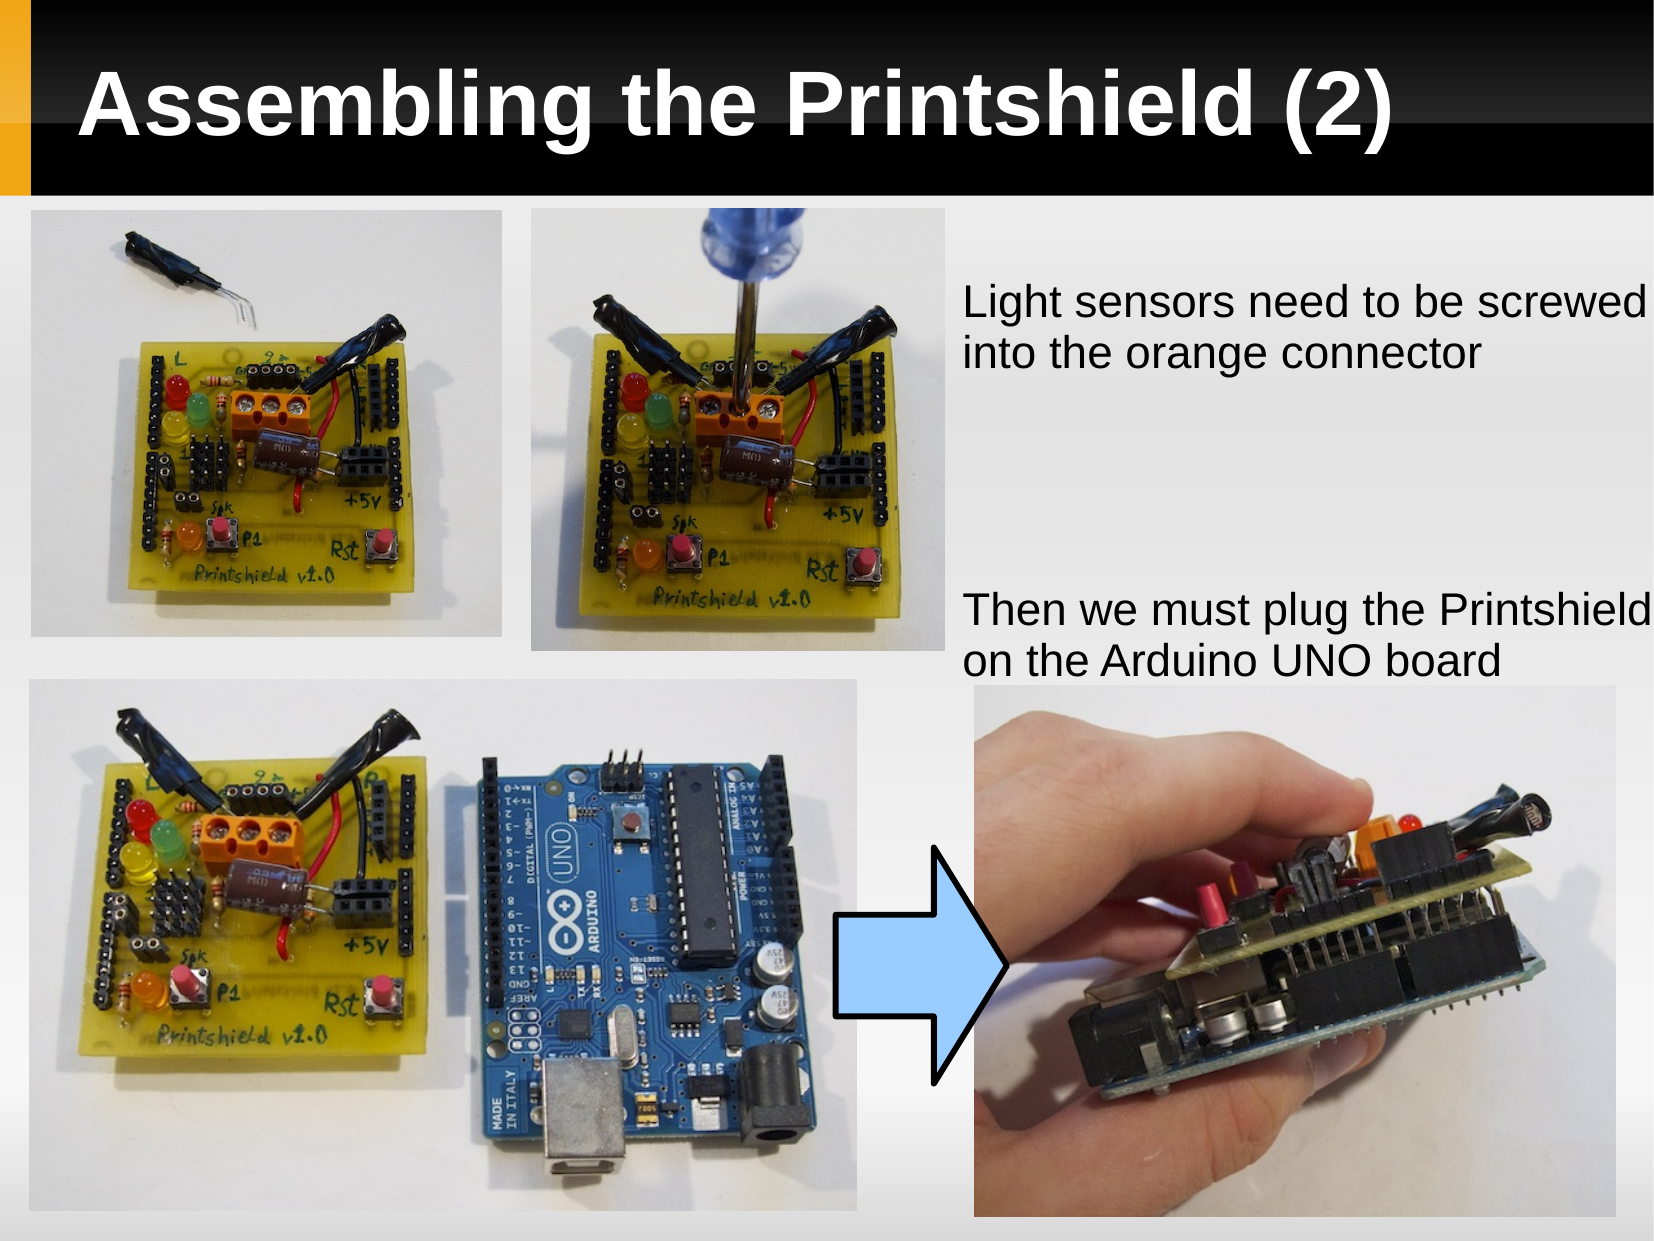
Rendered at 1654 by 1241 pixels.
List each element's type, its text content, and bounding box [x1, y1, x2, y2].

text_box Light sensors need to be screwed into the orange connector Then we must plug the Printshield on the Arduino UNO board [944, 265, 1654, 697]
picture [0, 0, 1654, 1241]
text_box [835, 847, 1007, 1084]
title Assembling the Printshield (2) [76, 0, 1565, 208]
